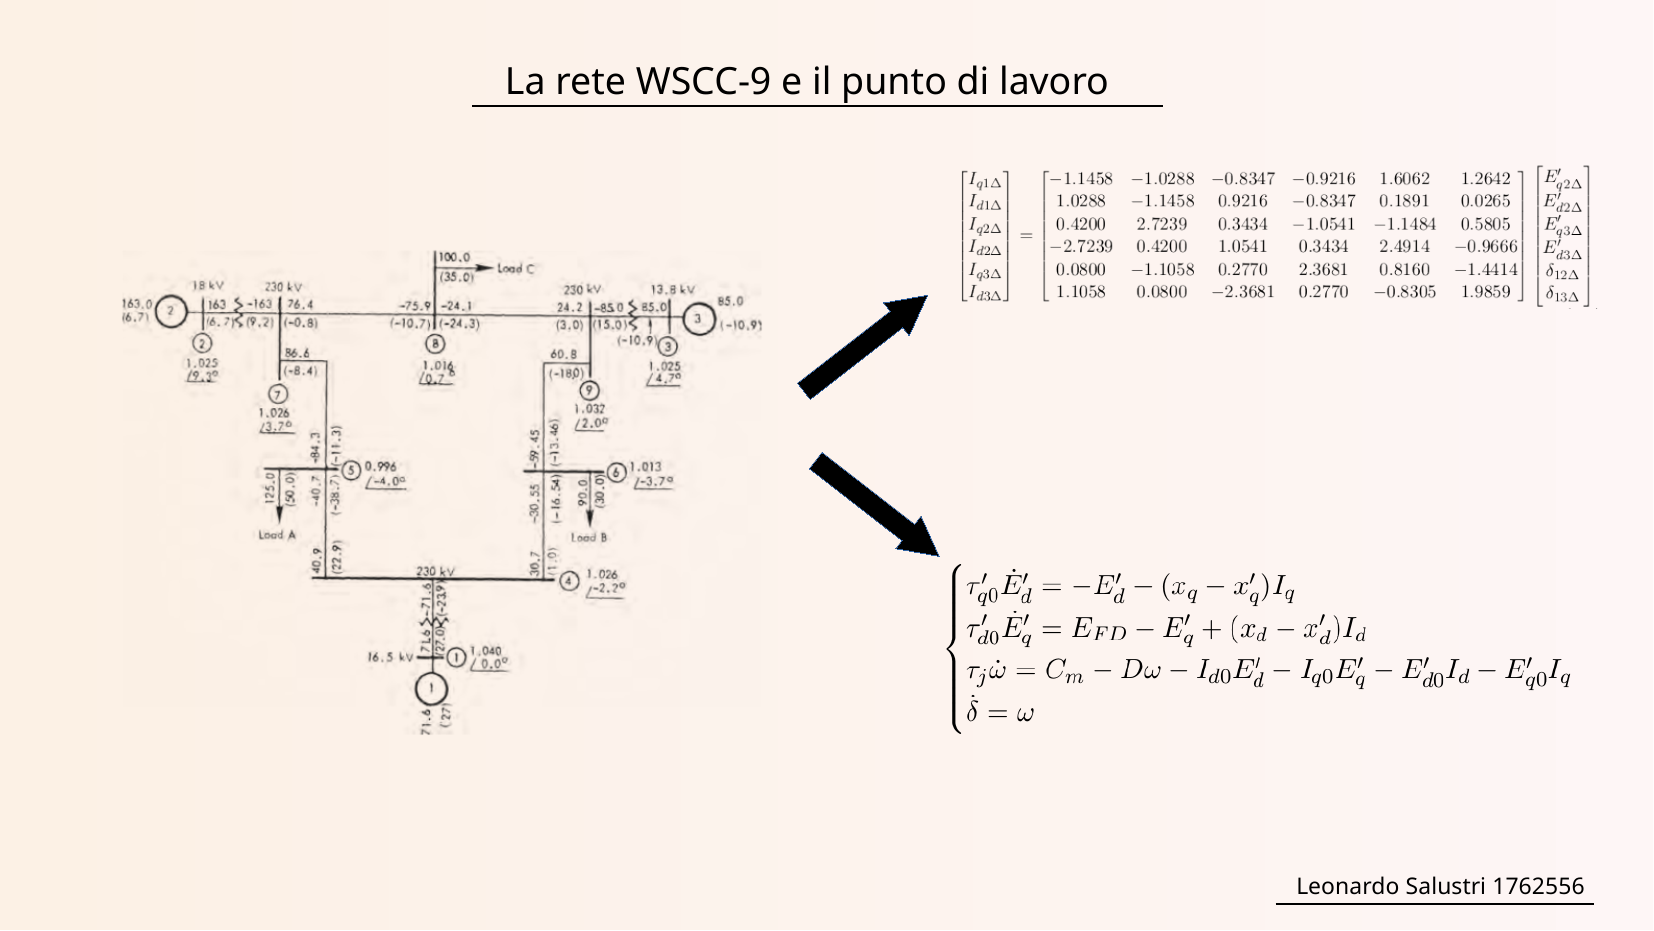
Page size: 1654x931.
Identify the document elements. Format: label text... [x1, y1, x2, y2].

text_box [797, 295, 928, 400]
text_box La rete WSCC-9 e il punto di lavoro [490, 47, 1199, 125]
picture [943, 555, 1601, 753]
text_box [809, 452, 940, 557]
text_box Leonardo Salustri 1762556 [1281, 862, 1654, 916]
picture [944, 159, 1599, 309]
picture [106, 236, 777, 745]
